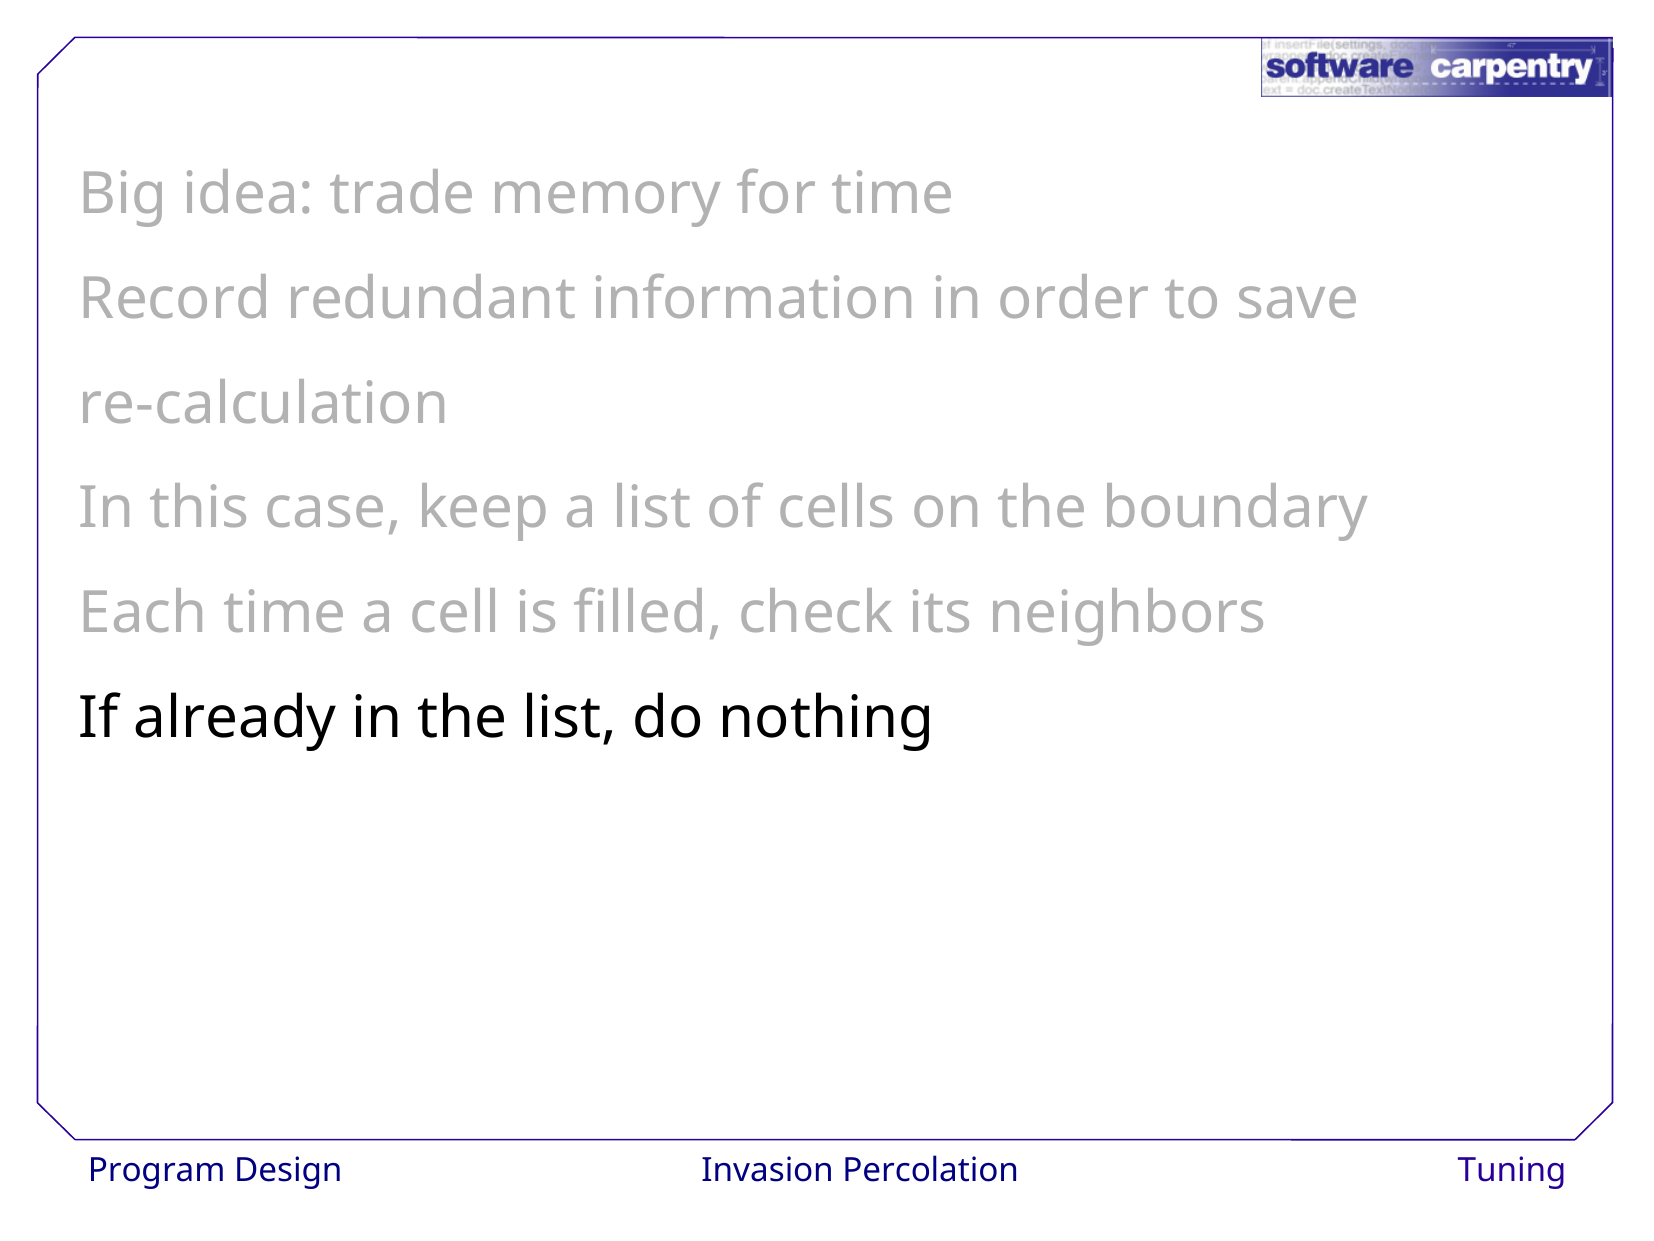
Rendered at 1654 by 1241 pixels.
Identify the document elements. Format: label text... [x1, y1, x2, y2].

picture [1261, 39, 1613, 97]
text_box Big idea: trade memory for time Record redundant information in order to save re-calculation In this case, keep a list of cells on the boundary Each time a cell is filled, check its neighbors If already in the list, do nothing [63, 112, 1534, 758]
